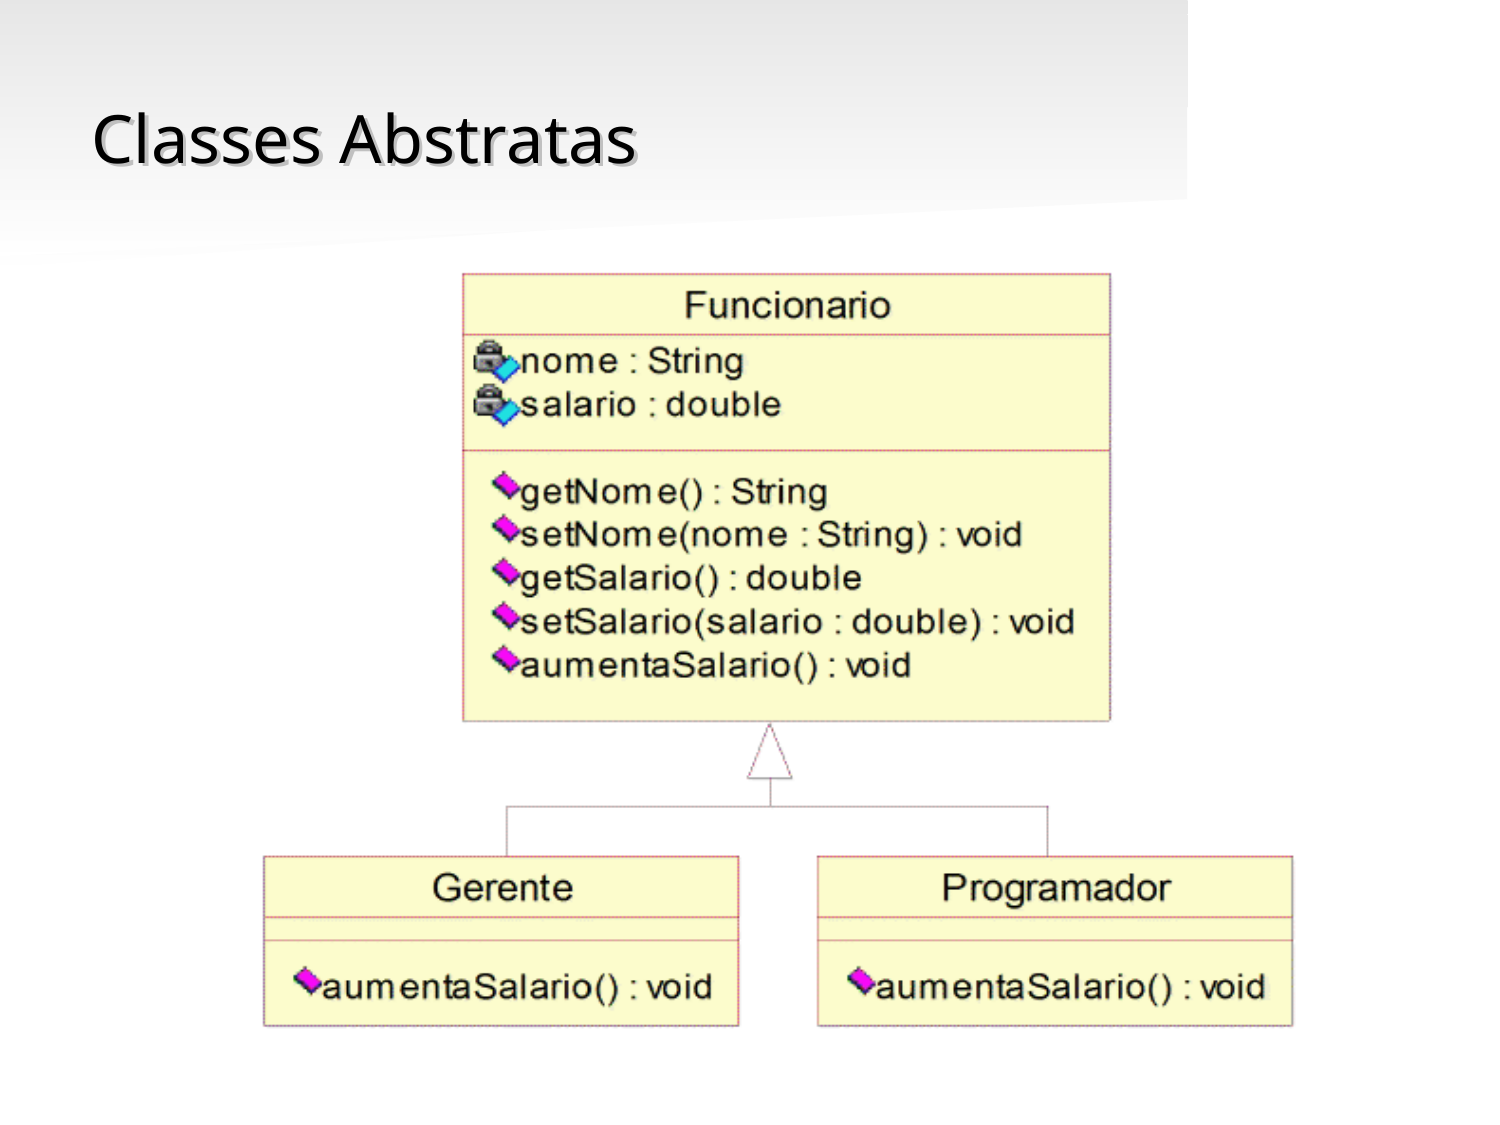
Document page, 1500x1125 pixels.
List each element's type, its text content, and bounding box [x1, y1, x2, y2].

text_box Classes Abstratas [76, 42, 1427, 231]
picture [254, 270, 1305, 1036]
